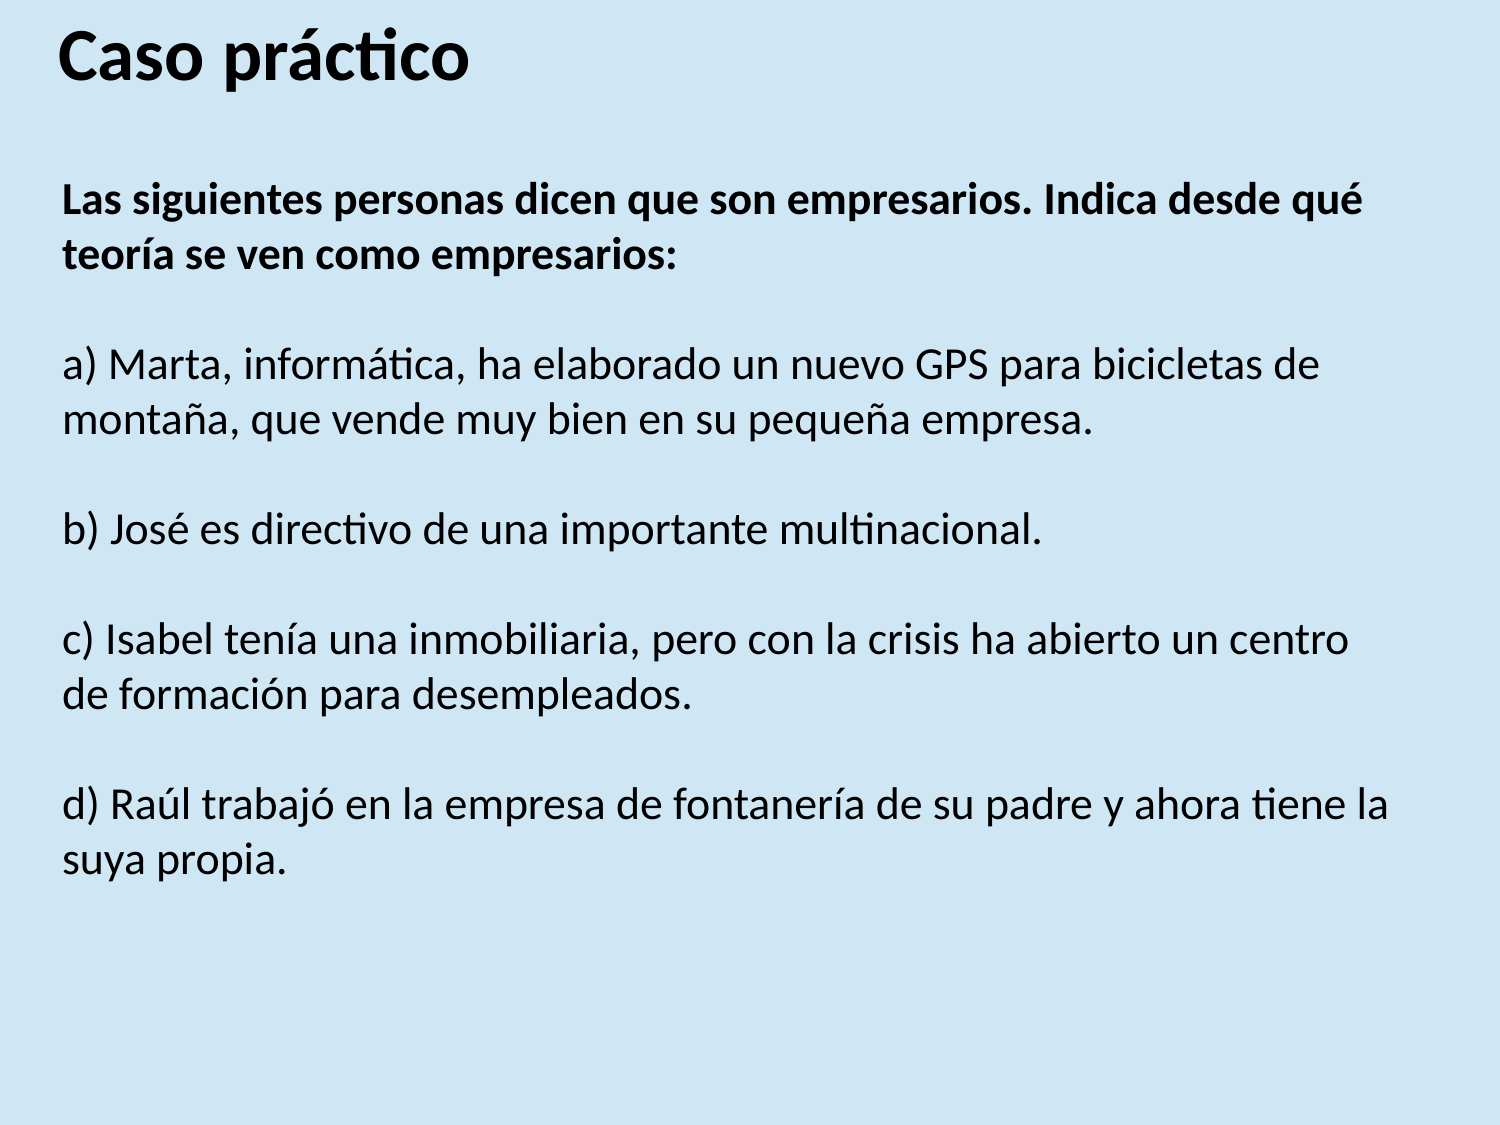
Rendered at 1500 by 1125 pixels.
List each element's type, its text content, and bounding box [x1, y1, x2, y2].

text_box Caso práctico [43, 4, 1363, 97]
text_box Las siguientes personas dicen que son empresarios. Indica desde qué teoría se ven como empresarios: a) Marta, informática, ha elaborado un nuevo GPS para bicicletas de montaña, que vende muy bien en su pequeña empresa. b) José es directivo de una importante multinacional. c) Isabel tenía una inmobiliaria, pero con la crisis ha abierto un centro de formación para desempleados. d) Raúl trabajó en la empresa de fontanería de su padre y ahora tiene la suya propia. [47, 161, 1406, 891]
